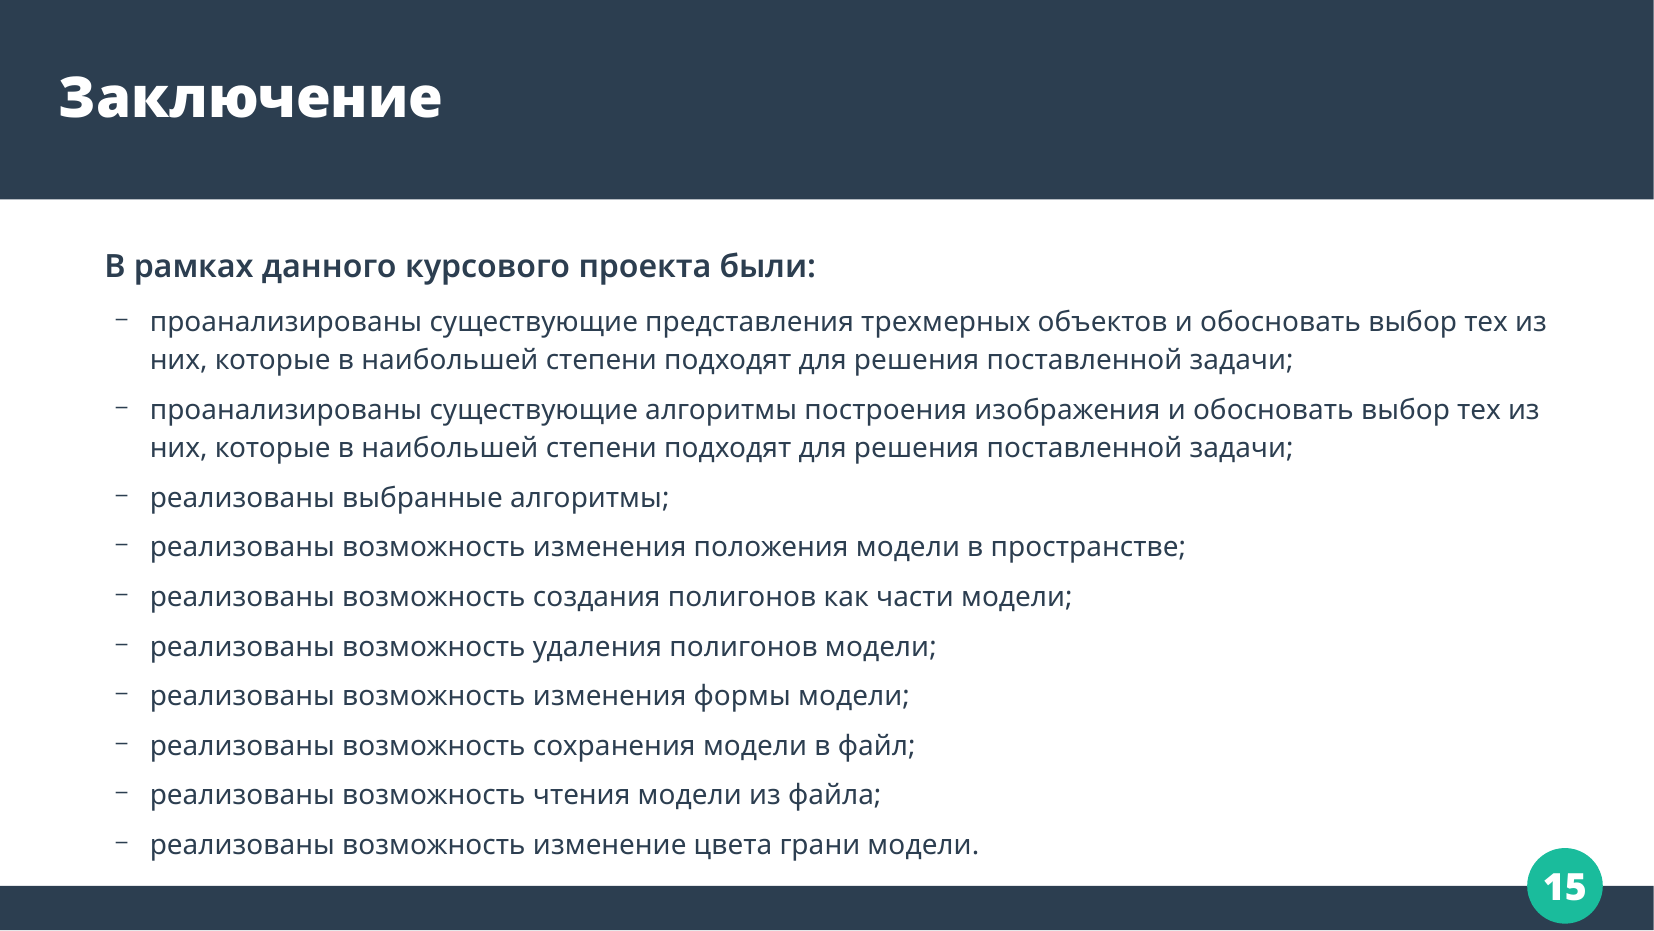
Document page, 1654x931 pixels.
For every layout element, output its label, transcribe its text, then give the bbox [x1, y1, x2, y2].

list В рамках данного курсового проекта были: проанализированы существующие представления трехмерных объектов и обосновать выбор тех из них, которые в наибольшей степени подходят для решения поставленной задачи; проанализированы существующие алгоритмы построения изображения и обосновать выбор тех из них, которые в наибольшей степени подходят для решения поставленной задачи; реализованы выбранные алгоритмы; реализованы возможность изменения положения модели в пространстве; реализованы возможность создания полигонов как части модели; реализованы возможность удаления полигонов модели; реализованы возможность изменения формы модели; реализованы возможность сохранения модели в файл; реализованы возможность чтения модели из файла; реализованы возможность изменение цвета грани модели. [59, 243, 1595, 864]
title Заключение [59, 37, 1595, 155]
